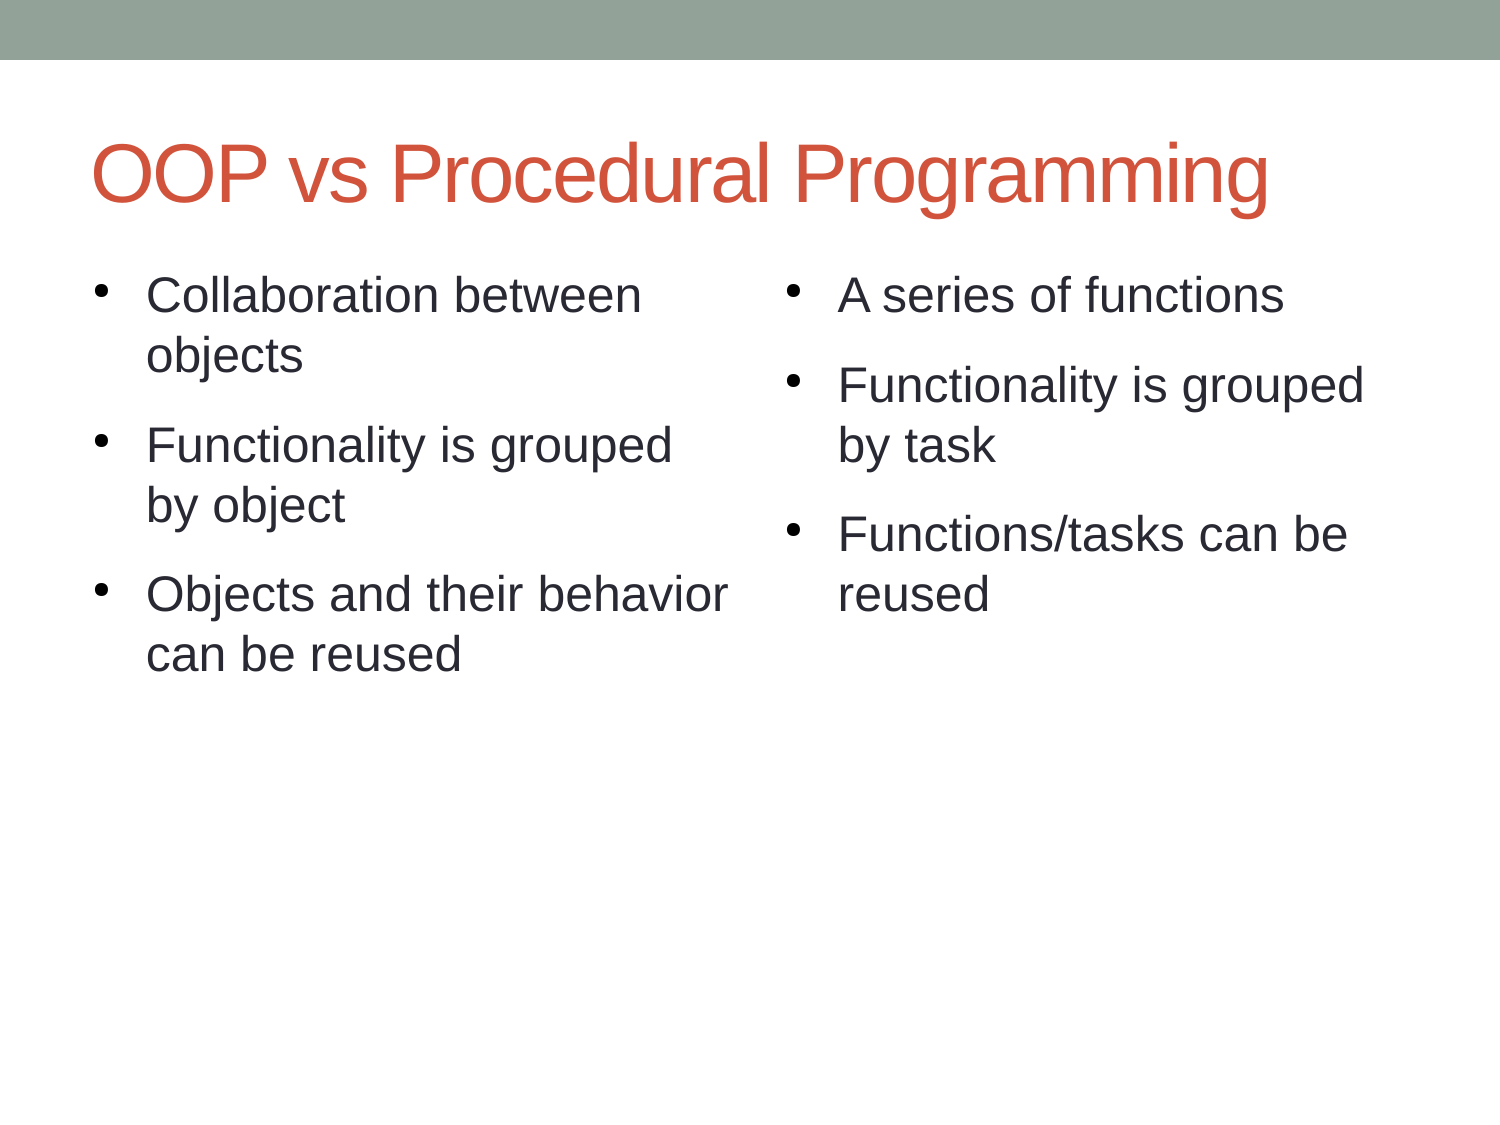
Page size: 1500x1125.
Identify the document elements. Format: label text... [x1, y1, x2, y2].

list Collaboration between objects Functionality is grouped by object Objects and their behavior can be reused [75, 262, 734, 1063]
title OOP vs Procedural Programming [75, 87, 1425, 250]
list A series of functions Functionality is grouped by task Functions/tasks can be reused [766, 262, 1426, 1063]
